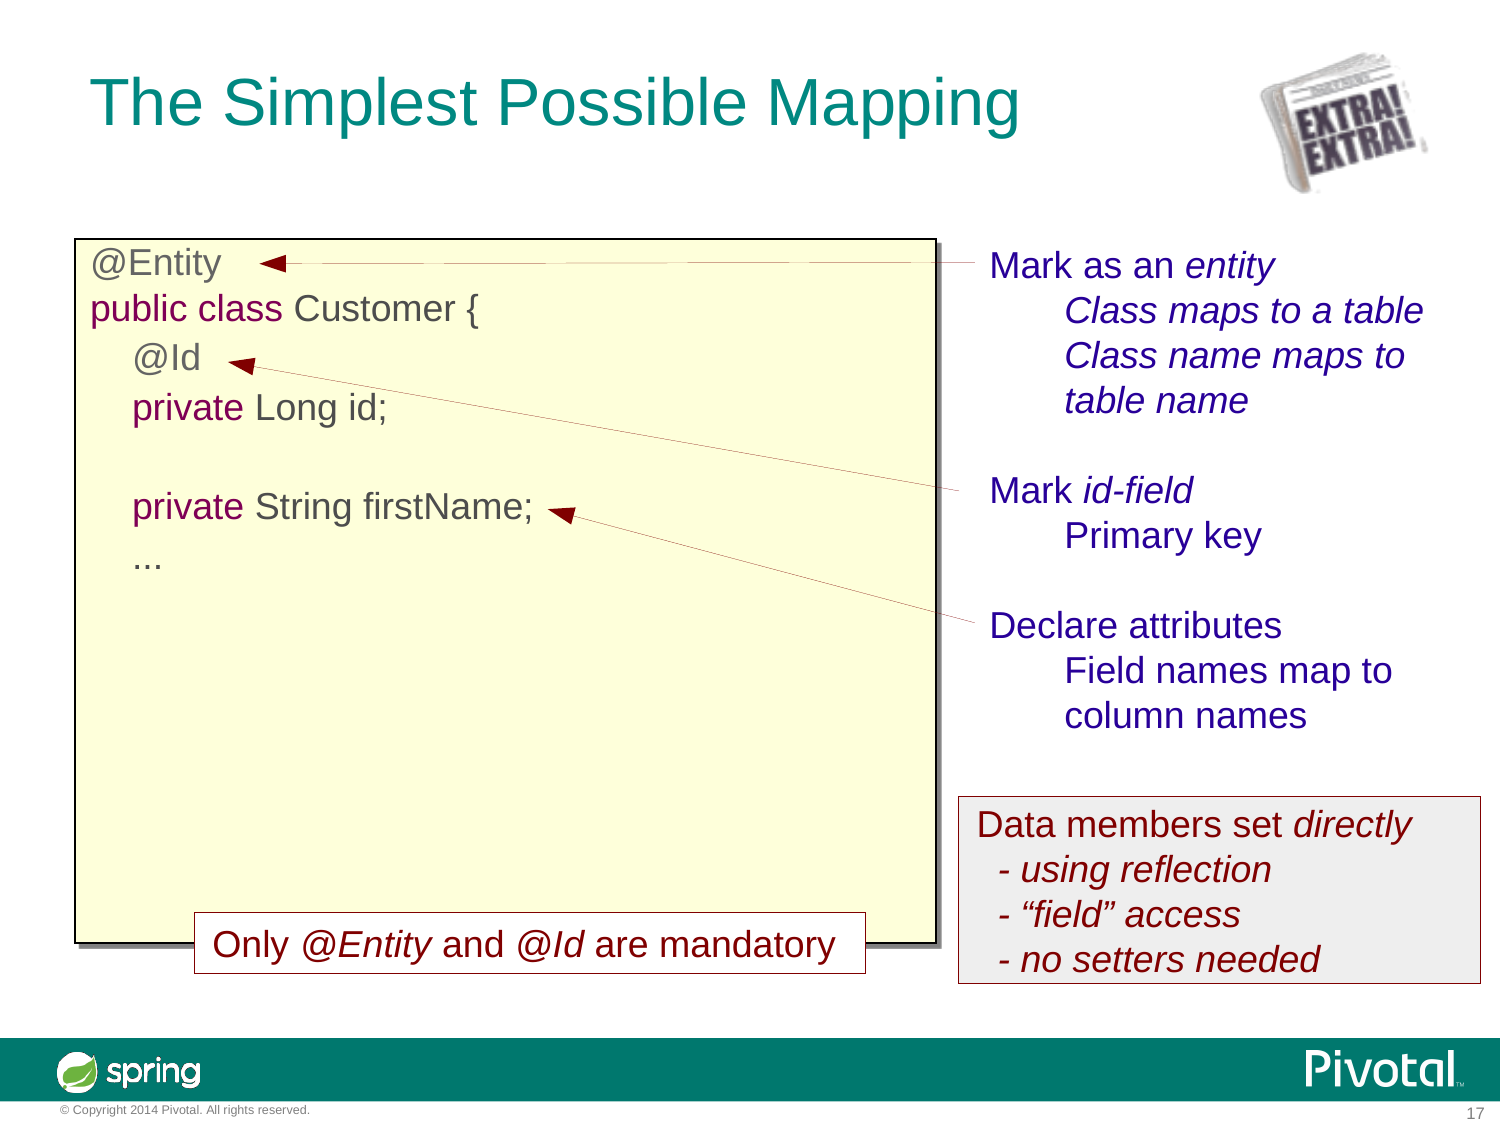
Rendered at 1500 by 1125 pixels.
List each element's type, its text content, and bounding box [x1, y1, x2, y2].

picture [1306, 1050, 1464, 1087]
picture [32, 1041, 210, 1103]
text_box Data members set directly - using reflection - “field” access - no setters needed [958, 796, 1481, 984]
picture [1252, 45, 1441, 196]
title The Simplest Possible Mapping [74, 44, 1425, 233]
list @Entity public class Customer { @Id private Long id; private String firstName; ... [75, 239, 936, 944]
text_box Mark as an entity Class maps to a table Class name maps to table name Mark id-field Primary key Declare attributes Field names map to column names [974, 233, 1479, 749]
text_box Only @Entity and @Id are mandatory [194, 912, 866, 974]
